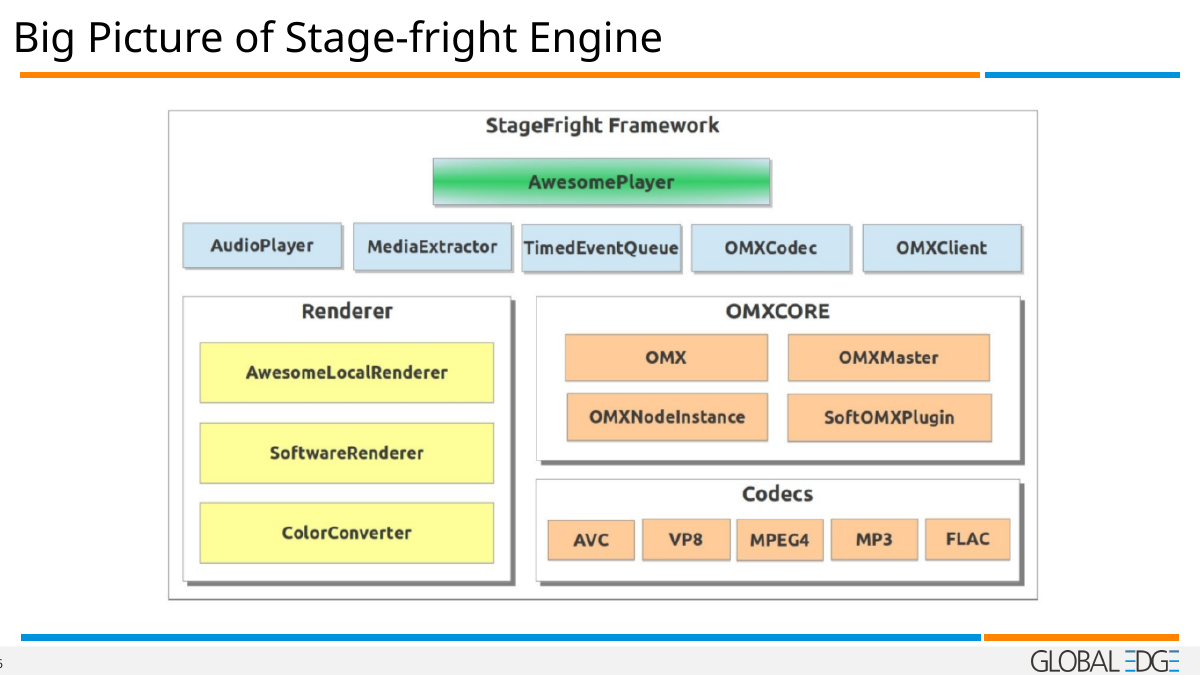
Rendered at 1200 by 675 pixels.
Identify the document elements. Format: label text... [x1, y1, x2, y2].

picture [1031, 650, 1179, 672]
picture [153, 94, 1052, 615]
title Big Picture of Stage-fright Engine [12, 9, 1088, 63]
